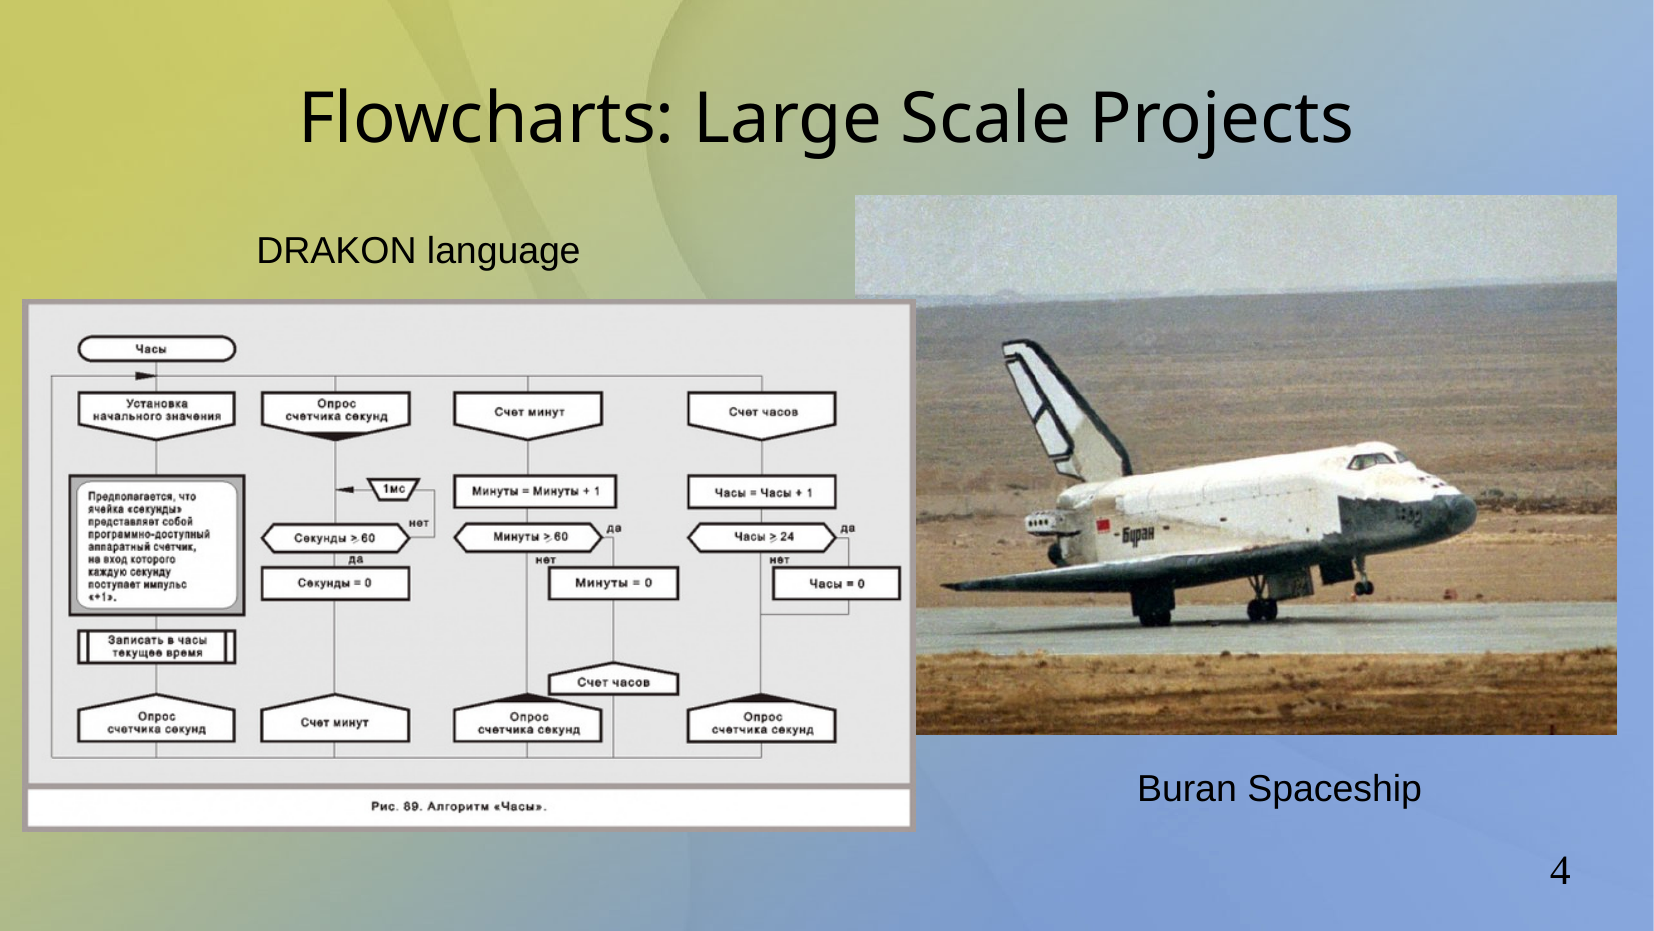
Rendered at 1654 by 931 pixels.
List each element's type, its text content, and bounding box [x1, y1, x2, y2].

title Flowcharts: Large Scale Projects [82, 37, 1571, 193]
text_box Buran Spaceship [1122, 760, 1437, 818]
picture [0, 0, 1654, 931]
text_box DRAKON language [241, 222, 596, 280]
